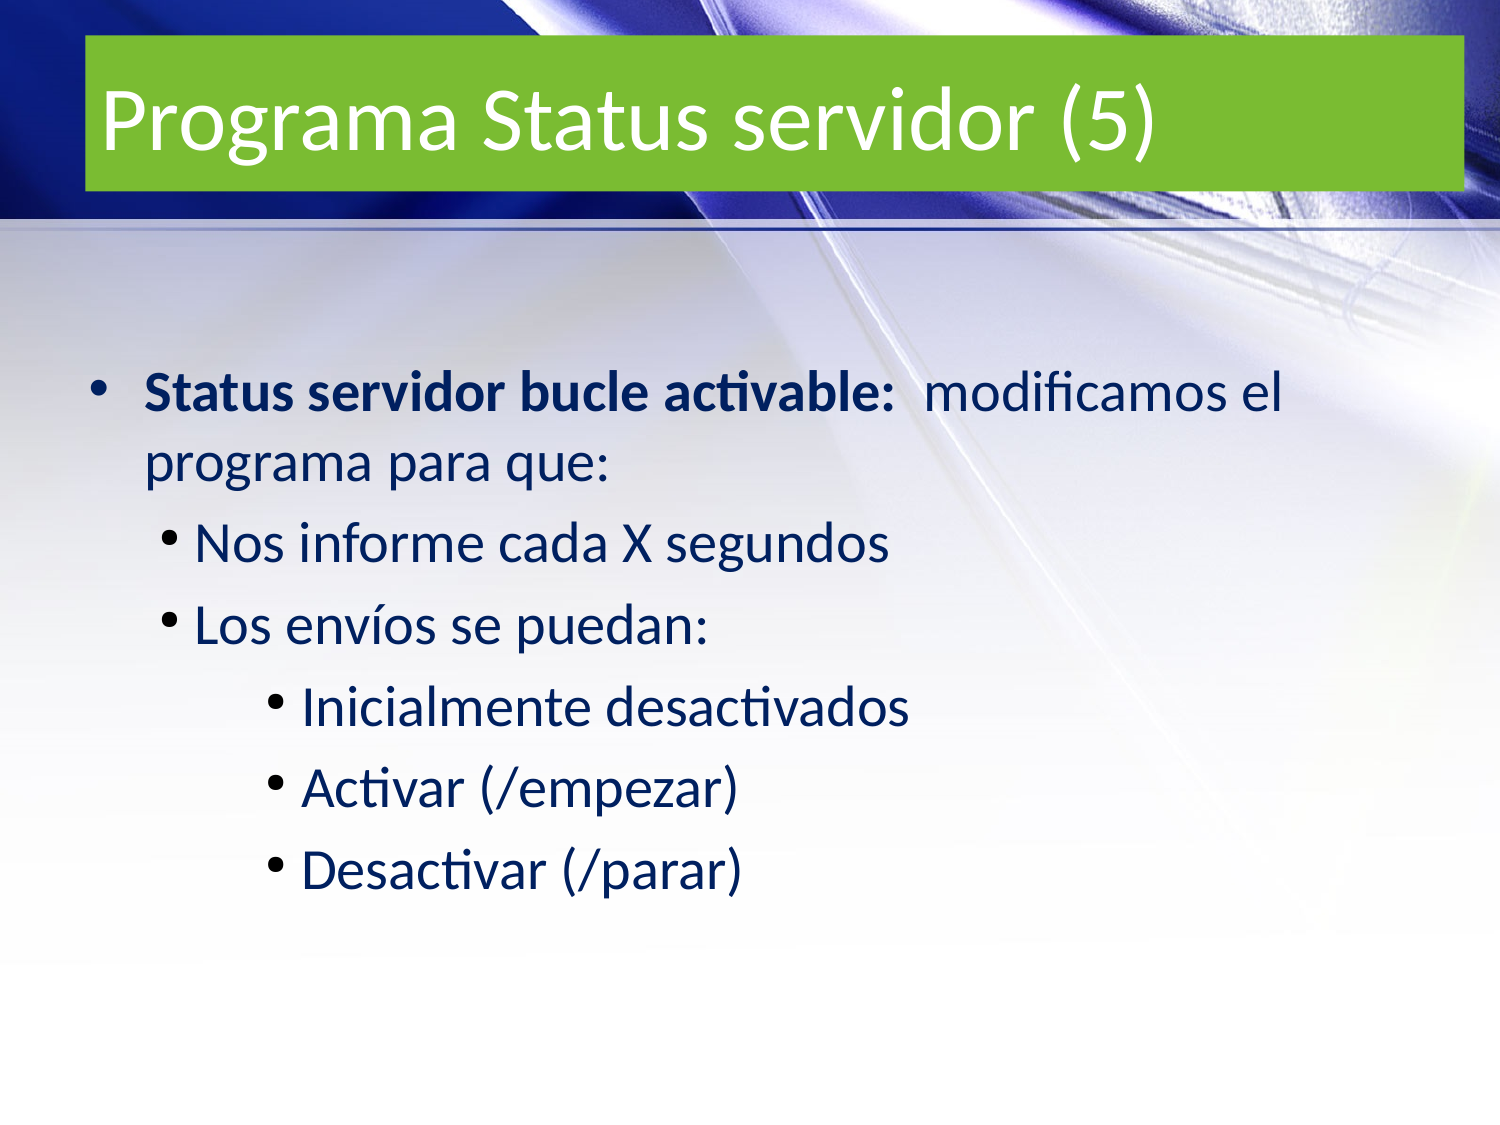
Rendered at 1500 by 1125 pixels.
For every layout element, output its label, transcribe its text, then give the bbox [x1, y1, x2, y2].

picture [0, 0, 1500, 1125]
text_box Status servidor bucle activable: modificamos el programa para que: Nos informe cada X segundos Los envíos se puedan: Inicialmente desactivados Activar (/empezar) Desactivar (/parar) [73, 345, 1424, 989]
text_box Programa Status servidor (5) [85, 35, 1465, 192]
